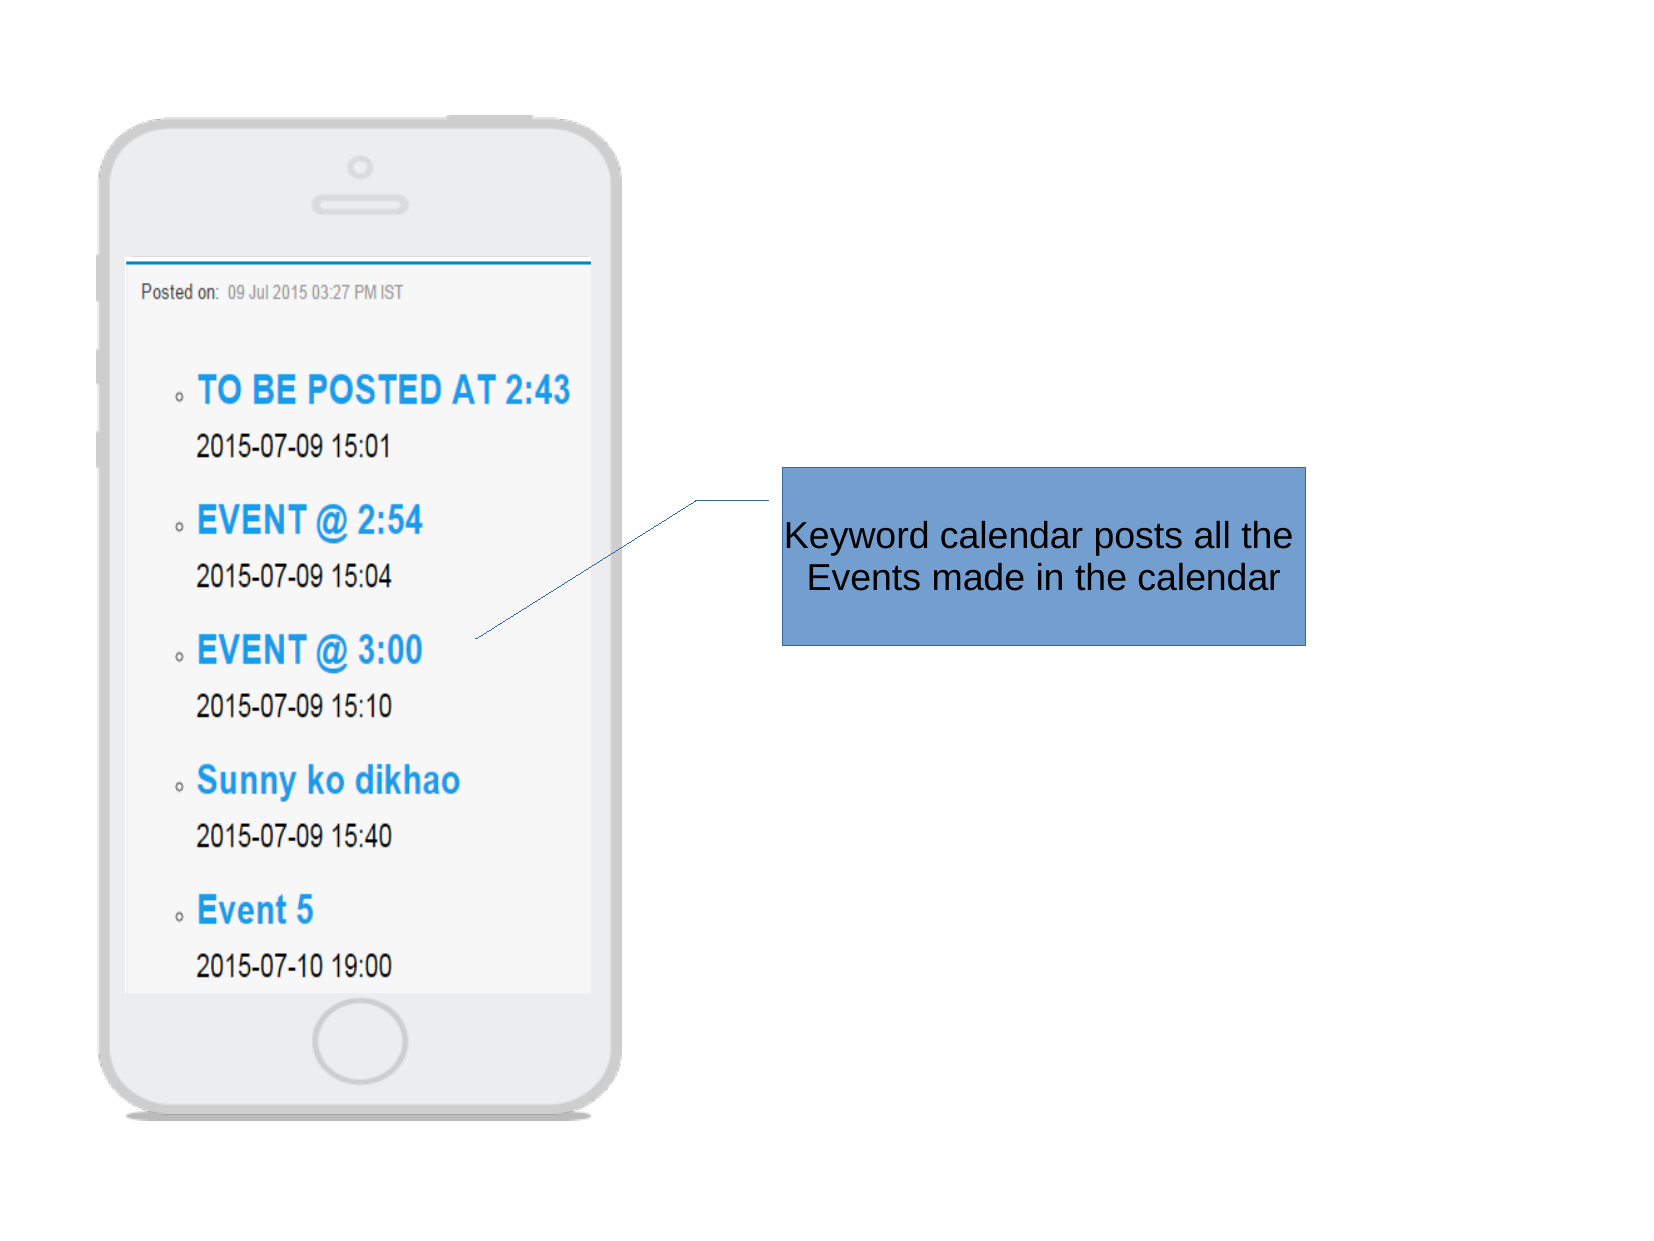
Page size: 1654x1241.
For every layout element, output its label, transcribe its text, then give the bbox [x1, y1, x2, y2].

picture [96, 115, 622, 1121]
text_box Keyword calendar posts all the Events made in the calendar [783, 468, 1305, 645]
